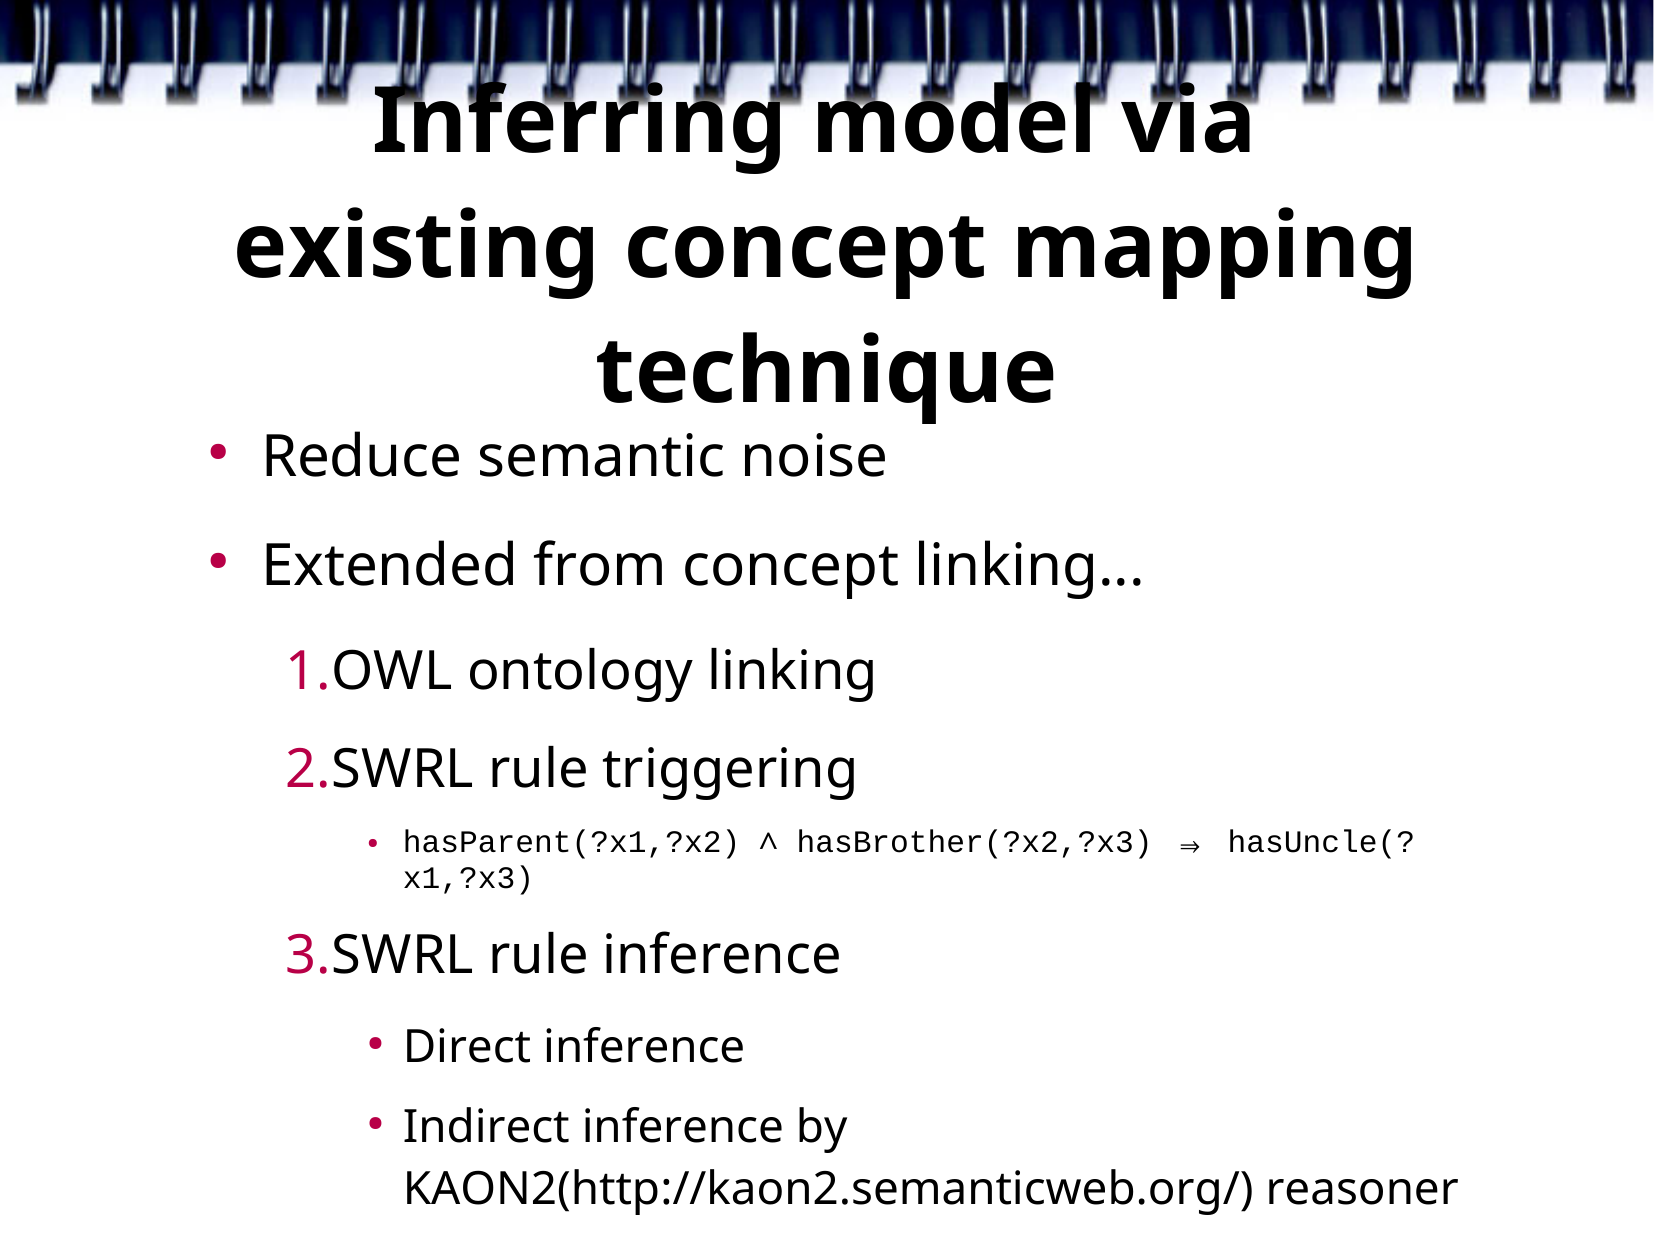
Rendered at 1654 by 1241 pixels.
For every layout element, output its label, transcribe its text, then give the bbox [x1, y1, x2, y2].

picture [976, 112, 995, 121]
picture [1033, 111, 1052, 121]
picture [521, 111, 540, 121]
picture [0, 0, 1654, 121]
picture [748, 112, 767, 121]
picture [833, 112, 849, 121]
title Inferring model via existing concept mapping technique [66, 132, 1588, 352]
picture [864, 112, 880, 121]
picture [429, 112, 447, 121]
picture [691, 112, 709, 121]
list Reduce semantic noise Extended from concept linking... OWL ontology linking SWRL rule triggering hasParent(?x1,?x2) ∧ hasBrother(?x2,?x3) ⇒ hasUncle(?x1,?x3) SWRL rule inference Direct inference Indirect inference by KAON2(http://kaon2.semanticweb.org/) reasoner [190, 413, 1472, 1193]
picture [920, 112, 939, 121]
